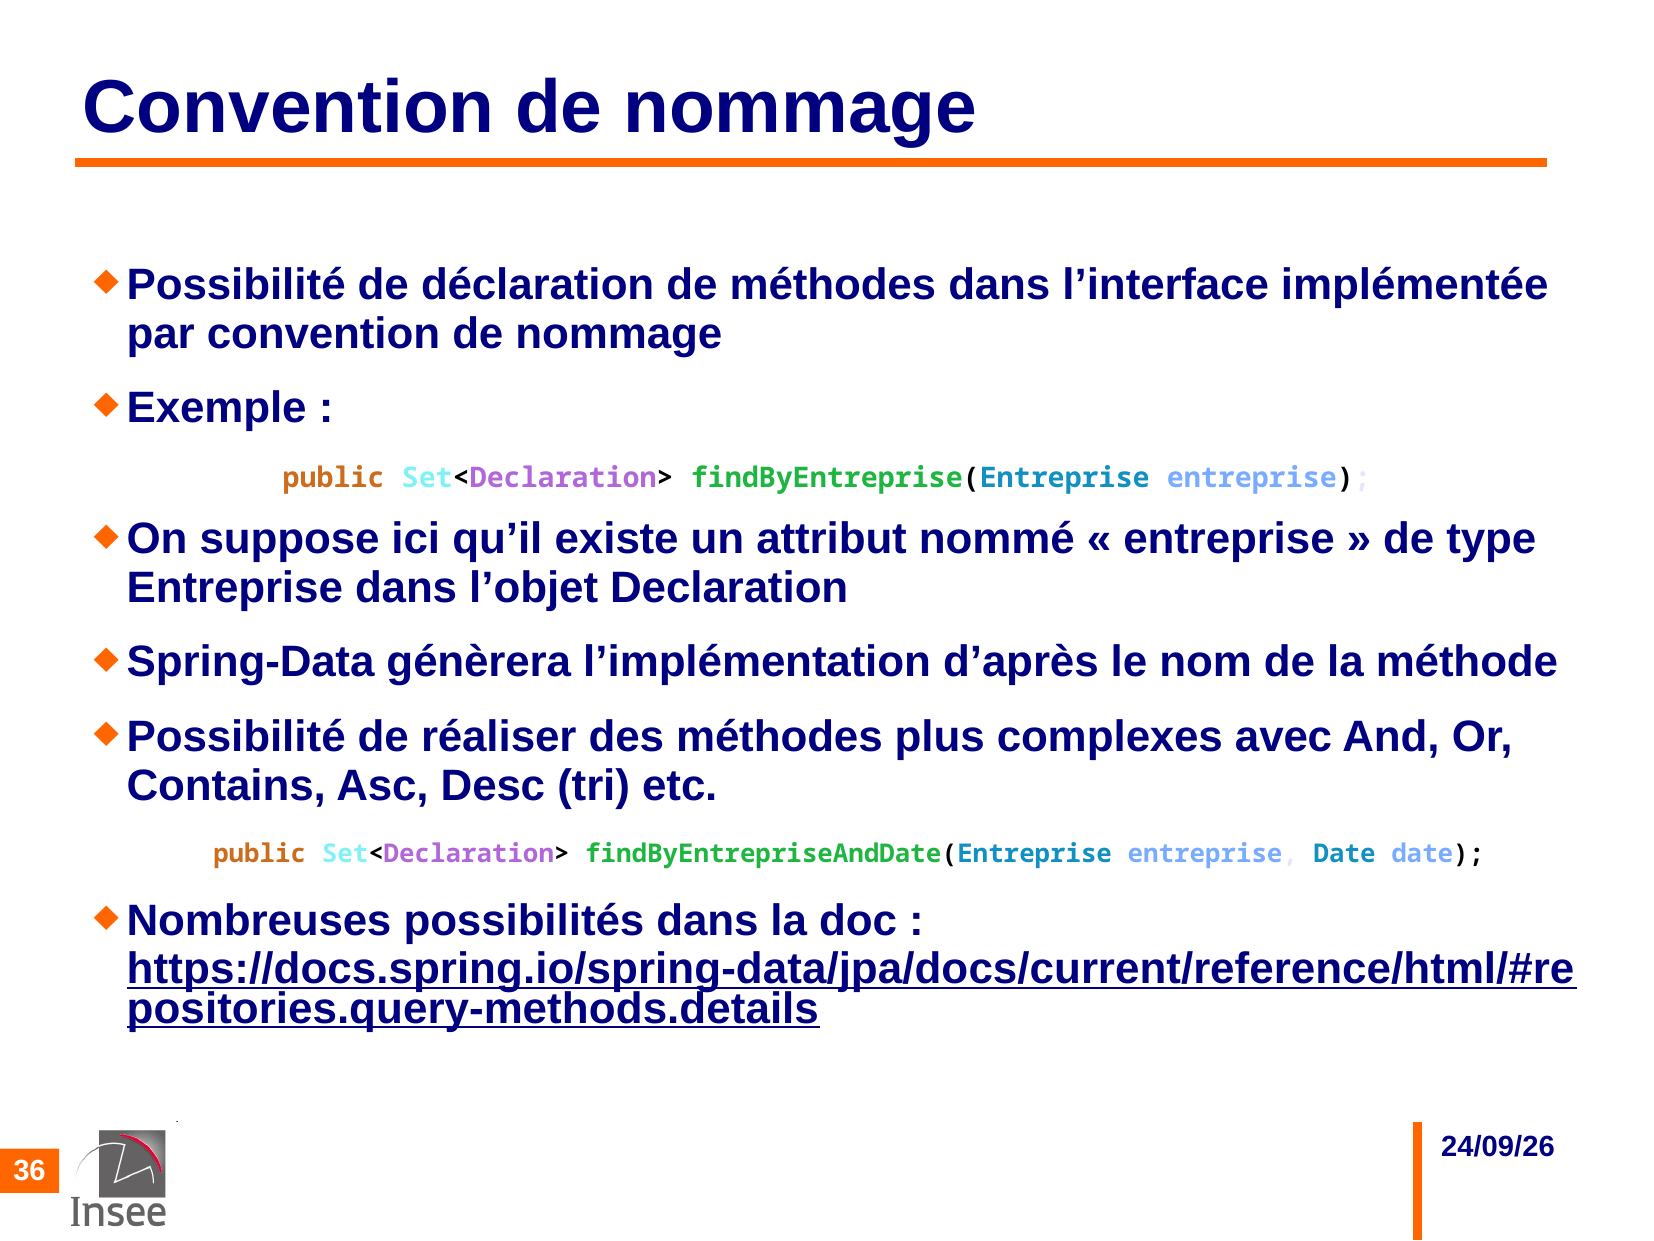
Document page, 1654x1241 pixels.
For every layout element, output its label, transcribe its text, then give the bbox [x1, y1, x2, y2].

list Possibilité de déclaration de méthodes dans l’interface implémentée par convention de nommage Exemple : public Set<Declaration> findByEntreprise(Entreprise entreprise); On suppose ici qu’il existe un attribut nommé « entreprise » de type Entreprise dans l’objet Declaration Spring-Data génèrera l’implémentation d’après le nom de la méthode Possibilité de réaliser des méthodes plus complexes avec And, Or, Contains, Asc, Desc (tri) etc. public Set<Declaration> findByEntrepriseAndDate(Entreprise entreprise, Date date); Nombreuses possibilités dans la doc : https://docs.spring.io/spring-data/jpa/docs/current/reference/html/#repositories.query-methods.details [82, 259, 1571, 1028]
title Convention de nommage [82, 49, 1619, 163]
picture [62, 1121, 178, 1241]
